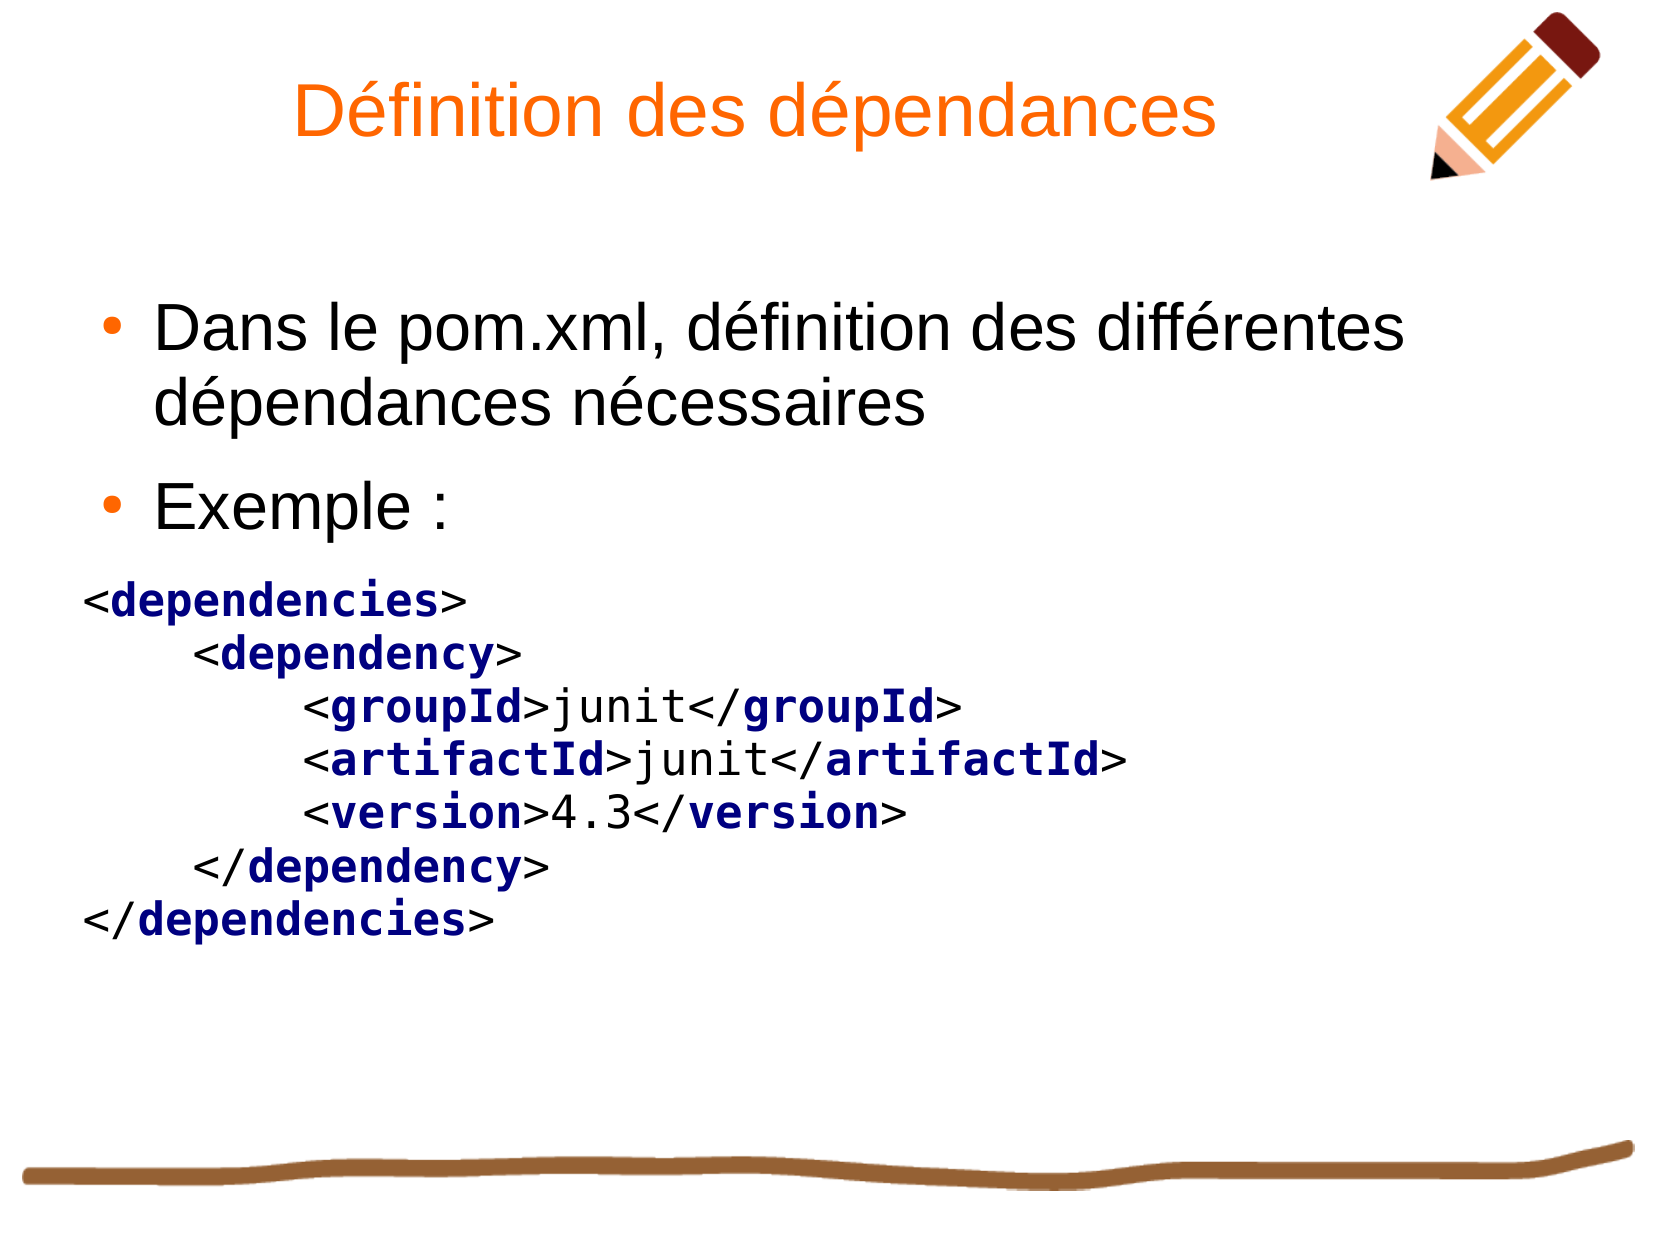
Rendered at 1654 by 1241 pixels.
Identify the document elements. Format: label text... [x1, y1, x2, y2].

list Dans le pom.xml, définition des différentes dépendances nécessaires Exemple : <dependencies> <dependency> <groupId>junit</groupId> <artifactId>junit</artifactId> <version>4.3</version> </dependency> </dependencies> [82, 290, 1630, 1122]
picture [22, 1140, 1635, 1191]
title Définition des dépendances [82, 49, 1430, 172]
picture [1430, 12, 1601, 181]
